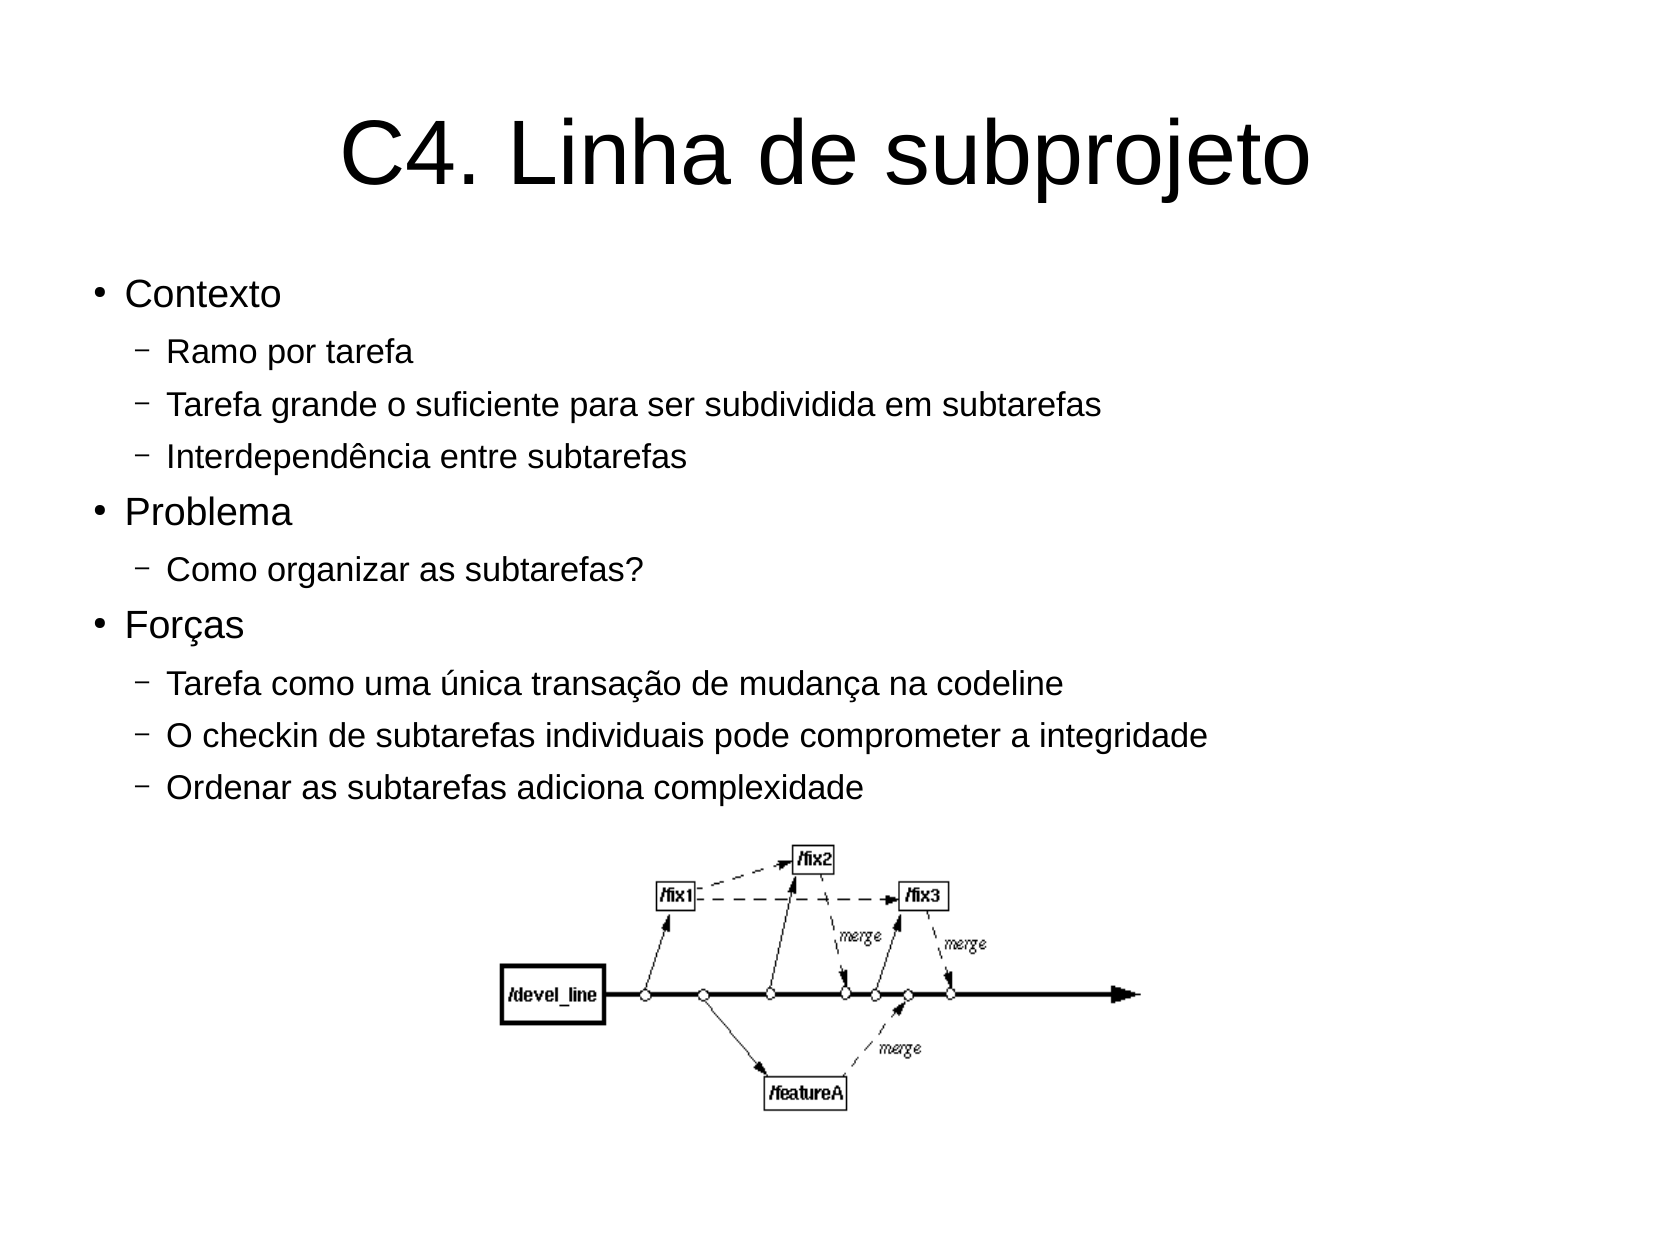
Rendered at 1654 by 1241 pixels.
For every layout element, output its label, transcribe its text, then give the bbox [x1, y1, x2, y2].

picture [483, 826, 1158, 1123]
list Contexto Ramo por tarefa Tarefa grande o suficiente para ser subdividida em subtarefas Interdependência entre subtarefas Problema Como organizar as subtarefas? Forças Tarefa como uma única transação de mudança na codeline O checkin de subtarefas individuais pode comprometer a integridade Ordenar as subtarefas adiciona complexidade [82, 271, 1571, 815]
title C4. Linha de subprojeto [82, 49, 1571, 257]
